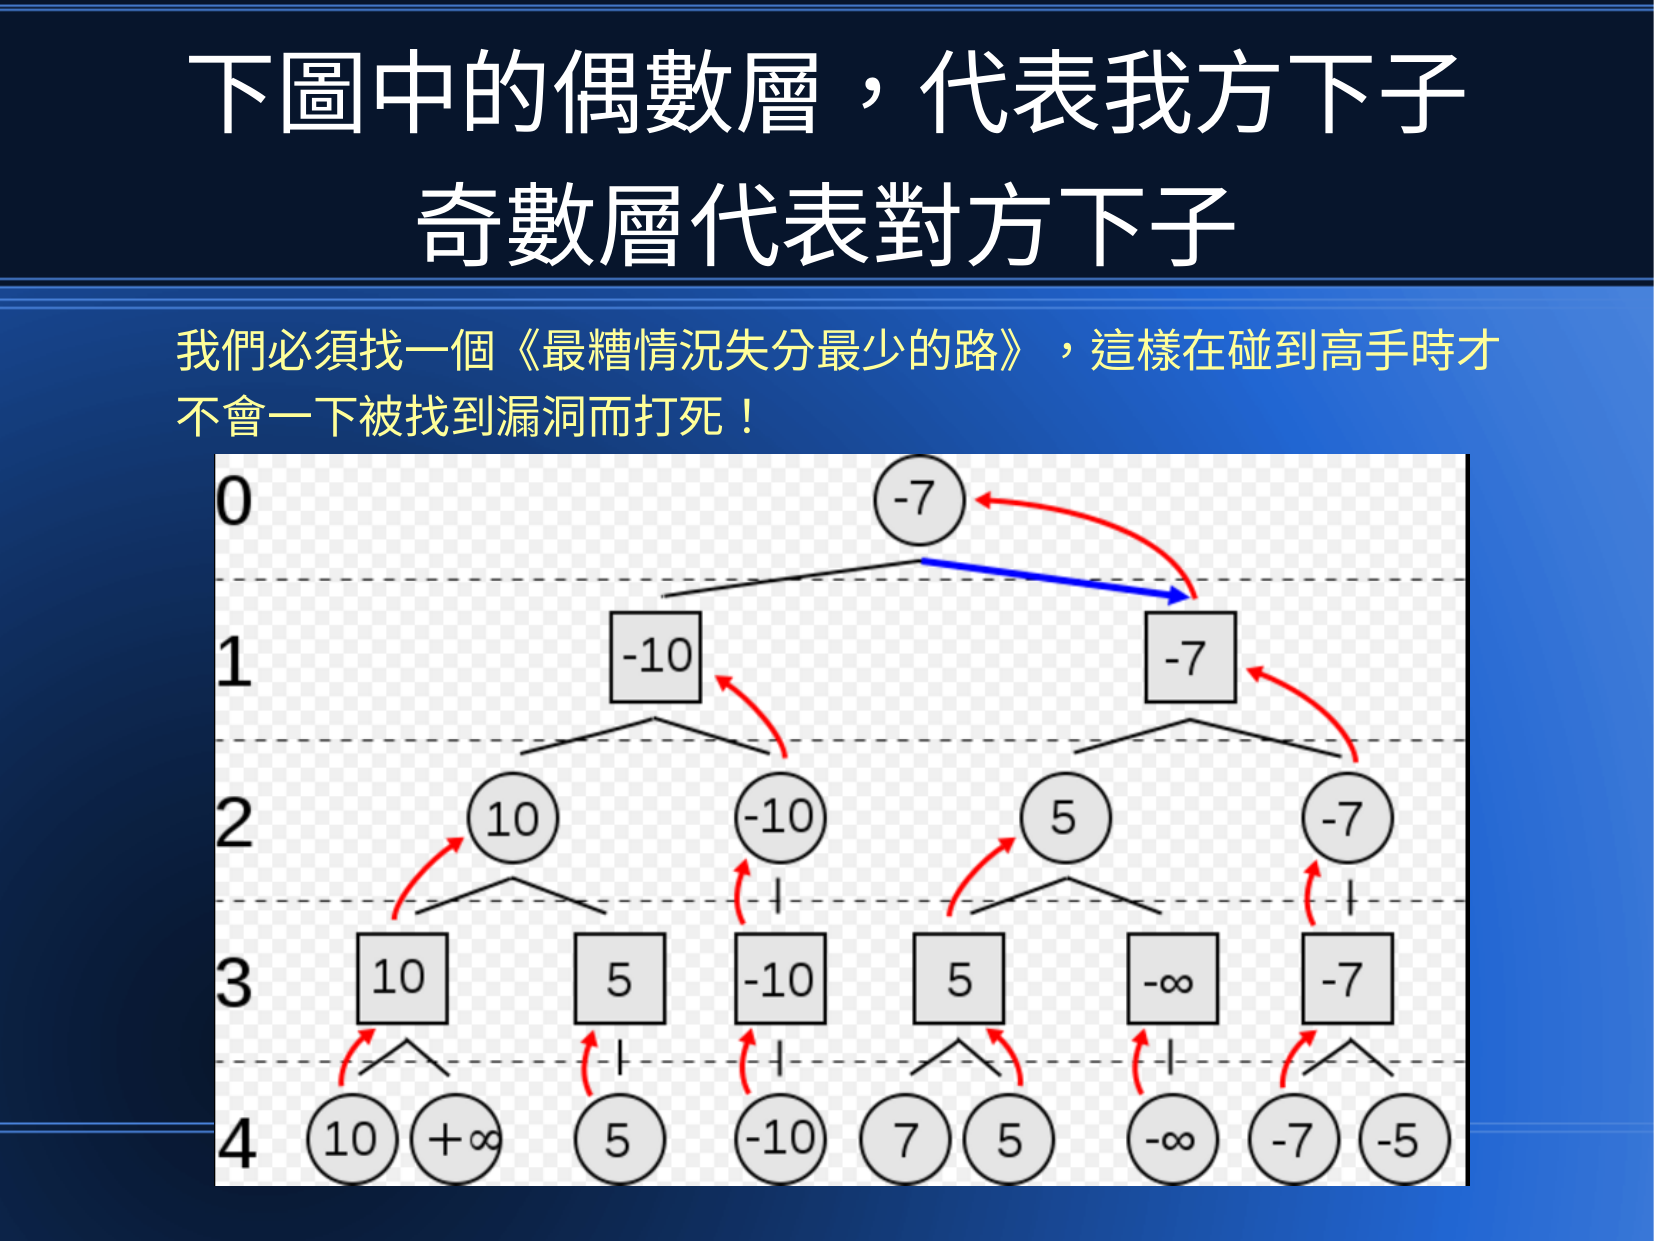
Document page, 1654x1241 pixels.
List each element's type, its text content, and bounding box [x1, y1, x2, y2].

picture [0, 0, 1654, 1241]
text_box 我們必須找一個《最糟情況失分最少的路》，這樣在碰到高手時才 不會一下被找到漏洞而打死！ [161, 307, 1518, 437]
title 下圖中的偶數層，代表我方下子 奇數層代表對方下子 [82, 42, 1571, 264]
